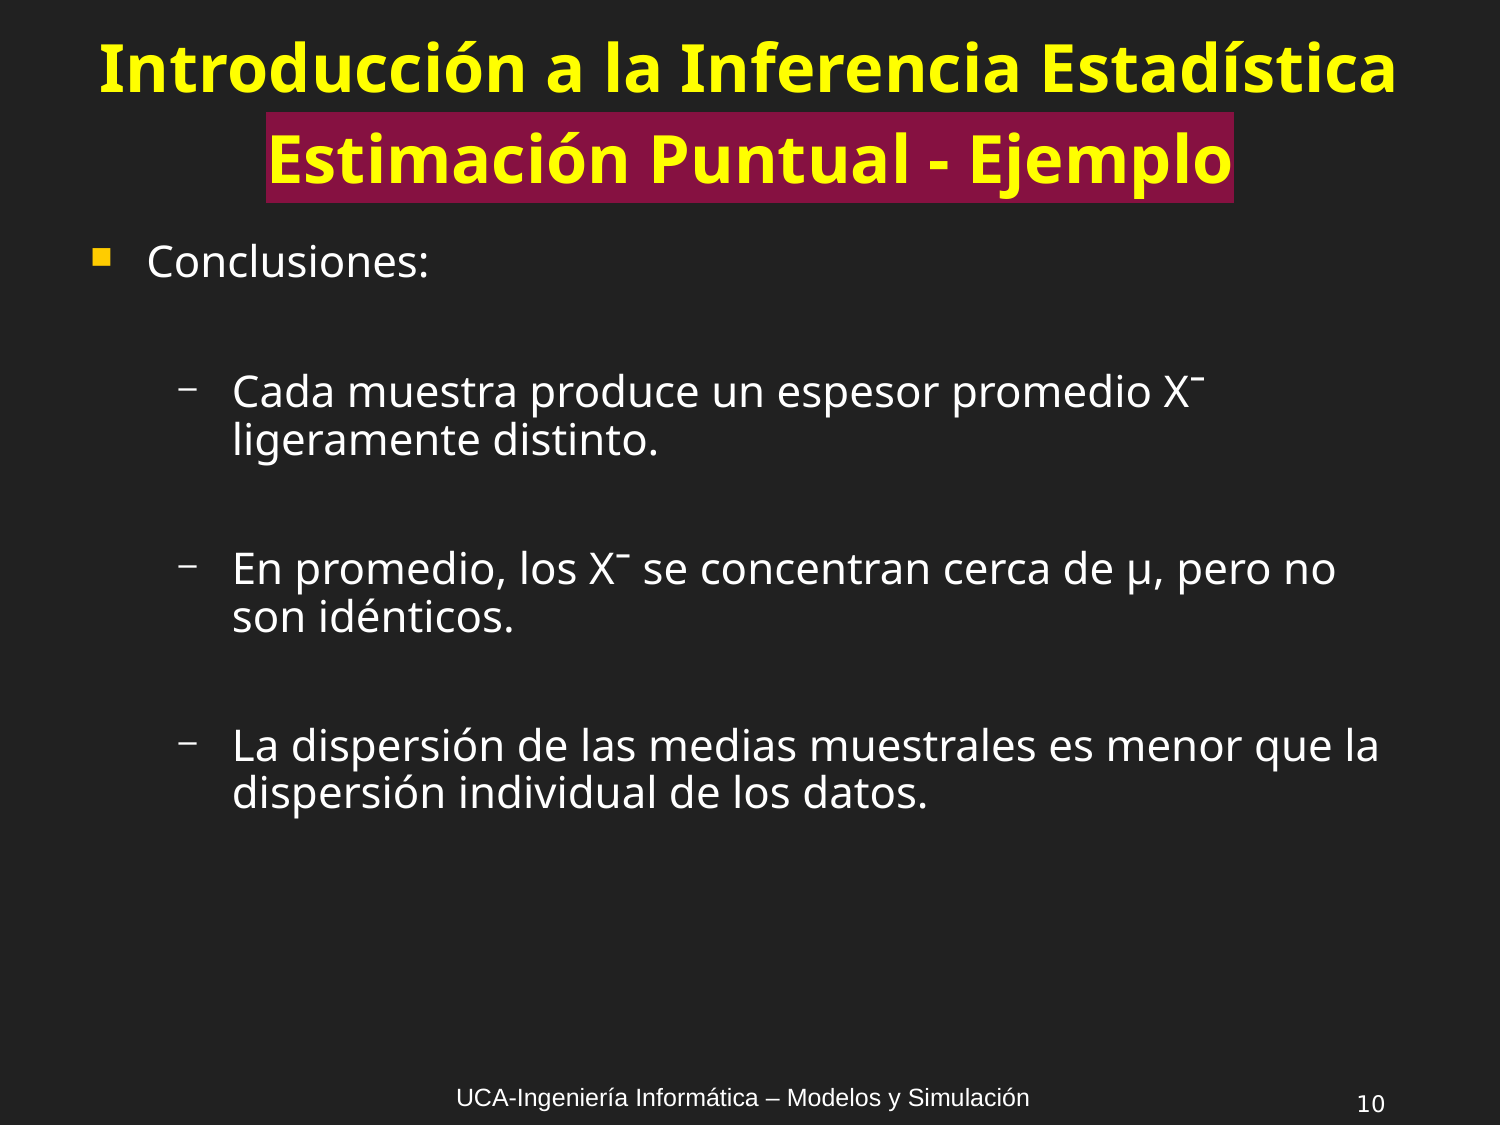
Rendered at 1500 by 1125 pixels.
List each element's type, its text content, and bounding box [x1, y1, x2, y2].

title Introducción a la Inferencia Estadística Estimación Puntual - Ejemplo [75, 37, 1426, 188]
list Conclusiones: Cada muestra produce un espesor promedio Xˉ ligeramente distinto. En promedio, los Xˉ se concentran cerca de μ, pero no son idénticos. La dispersión de las medias muestrales es menor que la dispersión individual de los datos. [75, 232, 1426, 1051]
